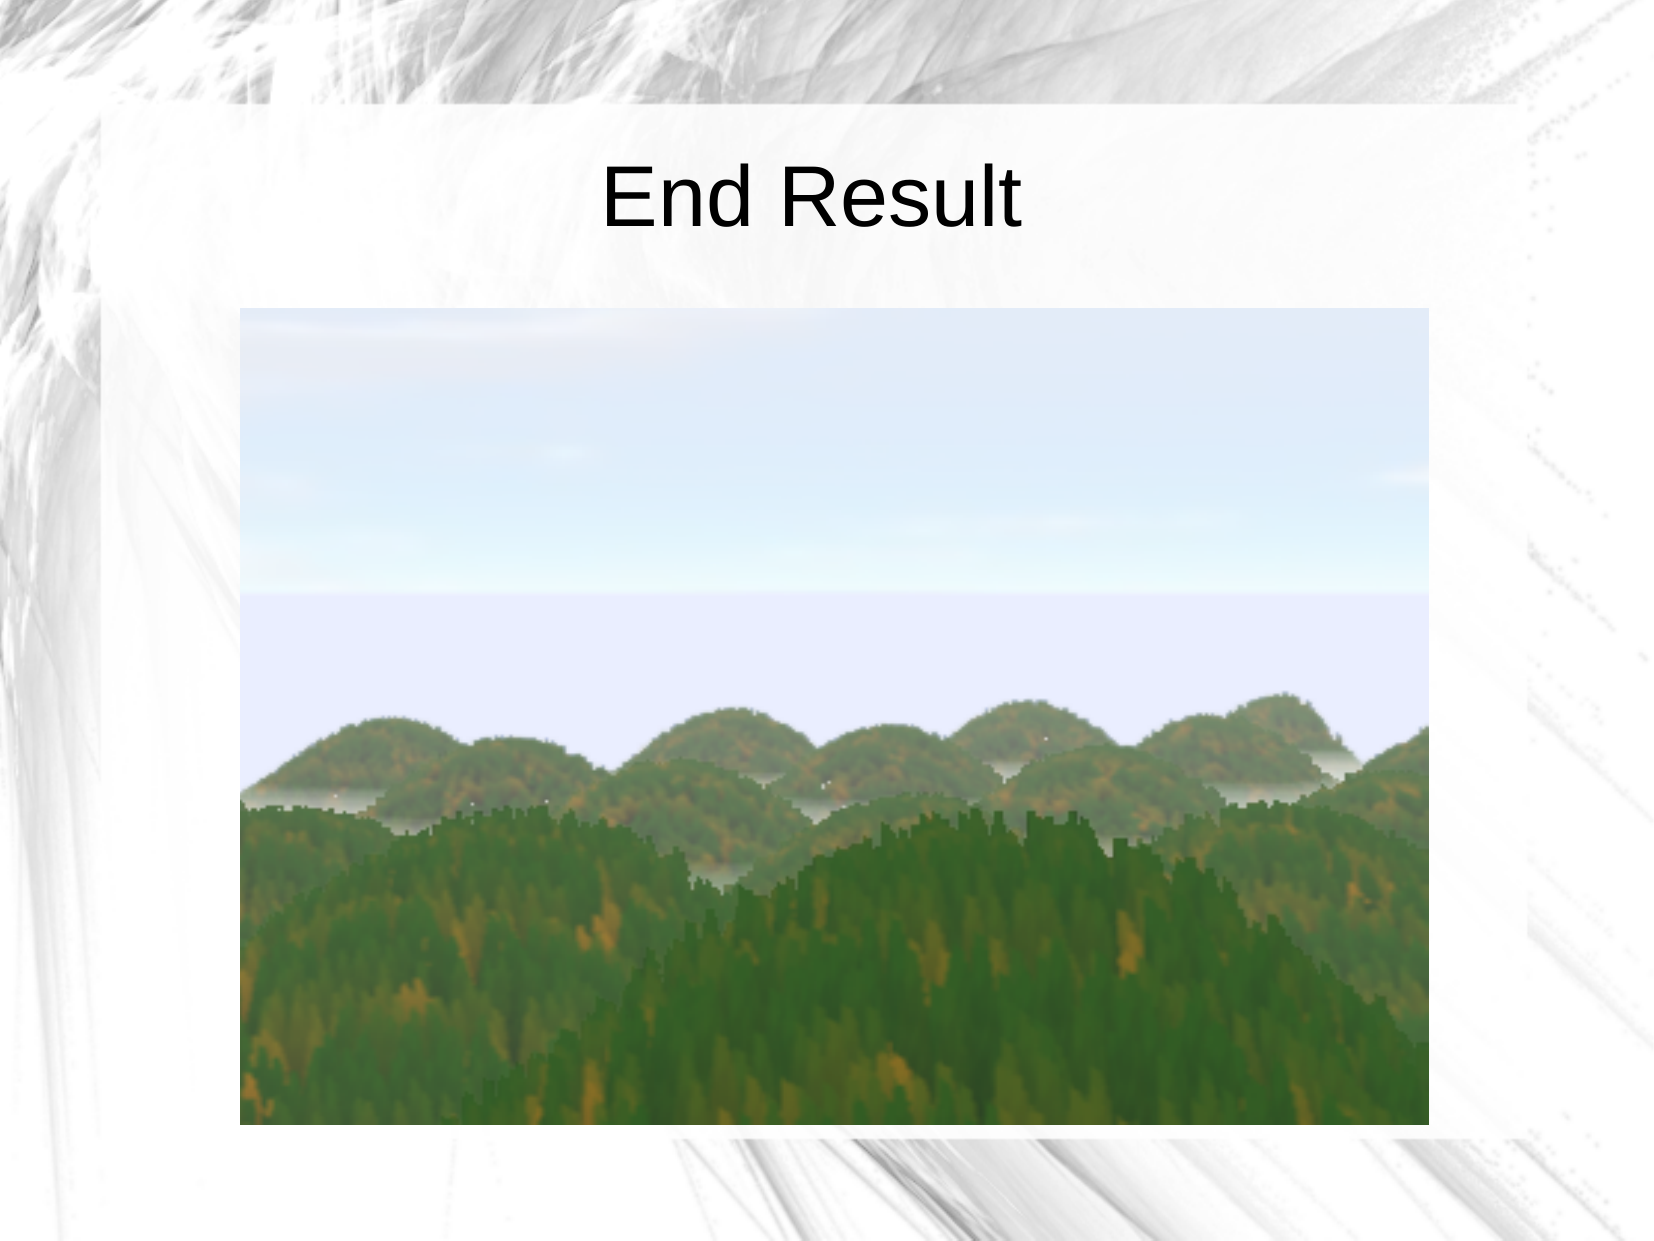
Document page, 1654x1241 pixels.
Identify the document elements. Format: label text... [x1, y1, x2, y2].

picture [0, 0, 1654, 1241]
title End Result [118, 112, 1506, 281]
